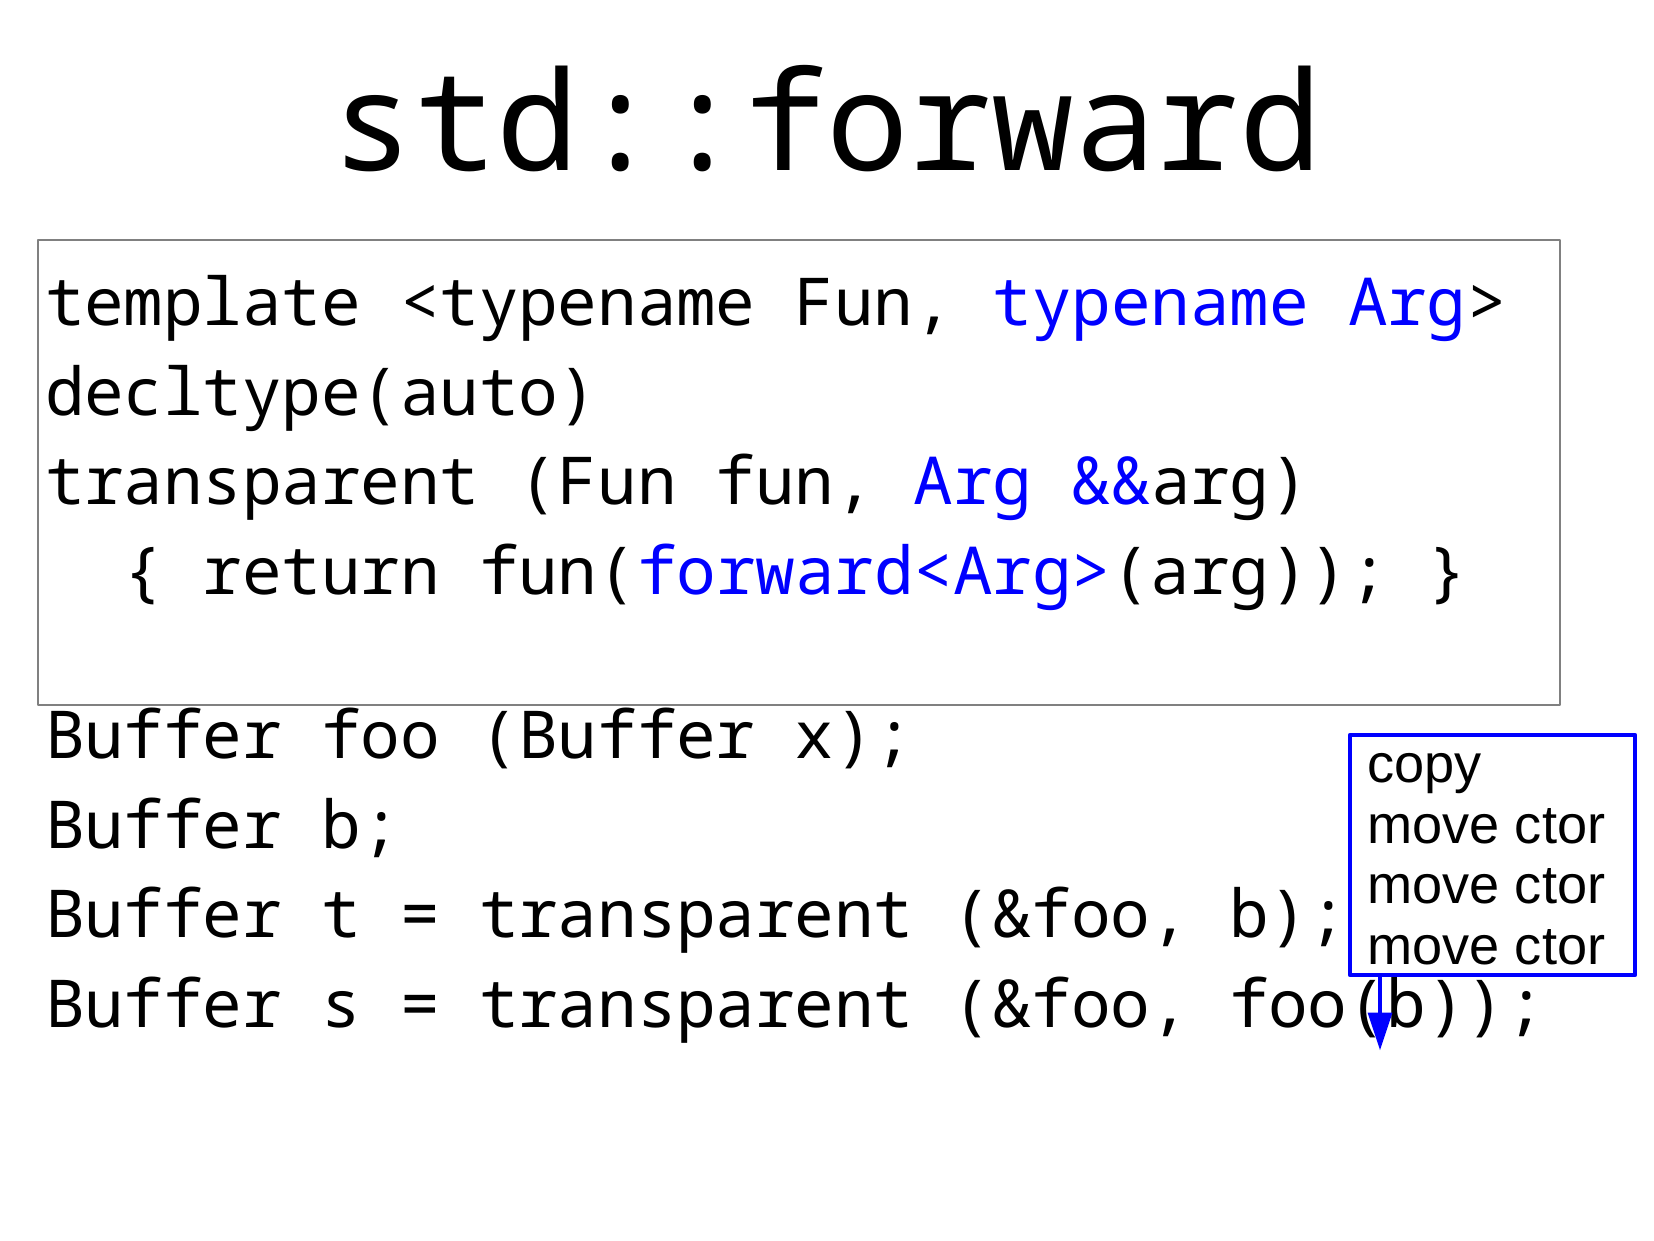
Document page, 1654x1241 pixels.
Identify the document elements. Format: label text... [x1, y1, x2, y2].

text_box [37, 240, 1561, 706]
list template <typename Fun, typename Arg> decltype(auto) transparent (Fun fun, Arg &&arg) { return fun(forward<Arg>(arg)); } Buffer foo (Buffer x); Buffer b; Buffer t = transparent (&foo, b); Buffer s = transparent (&foo, foo(b)); [45, 255, 1583, 1186]
title std::forward [82, 13, 1571, 222]
text_box copy move ctor move ctor move ctor [1350, 735, 1636, 976]
